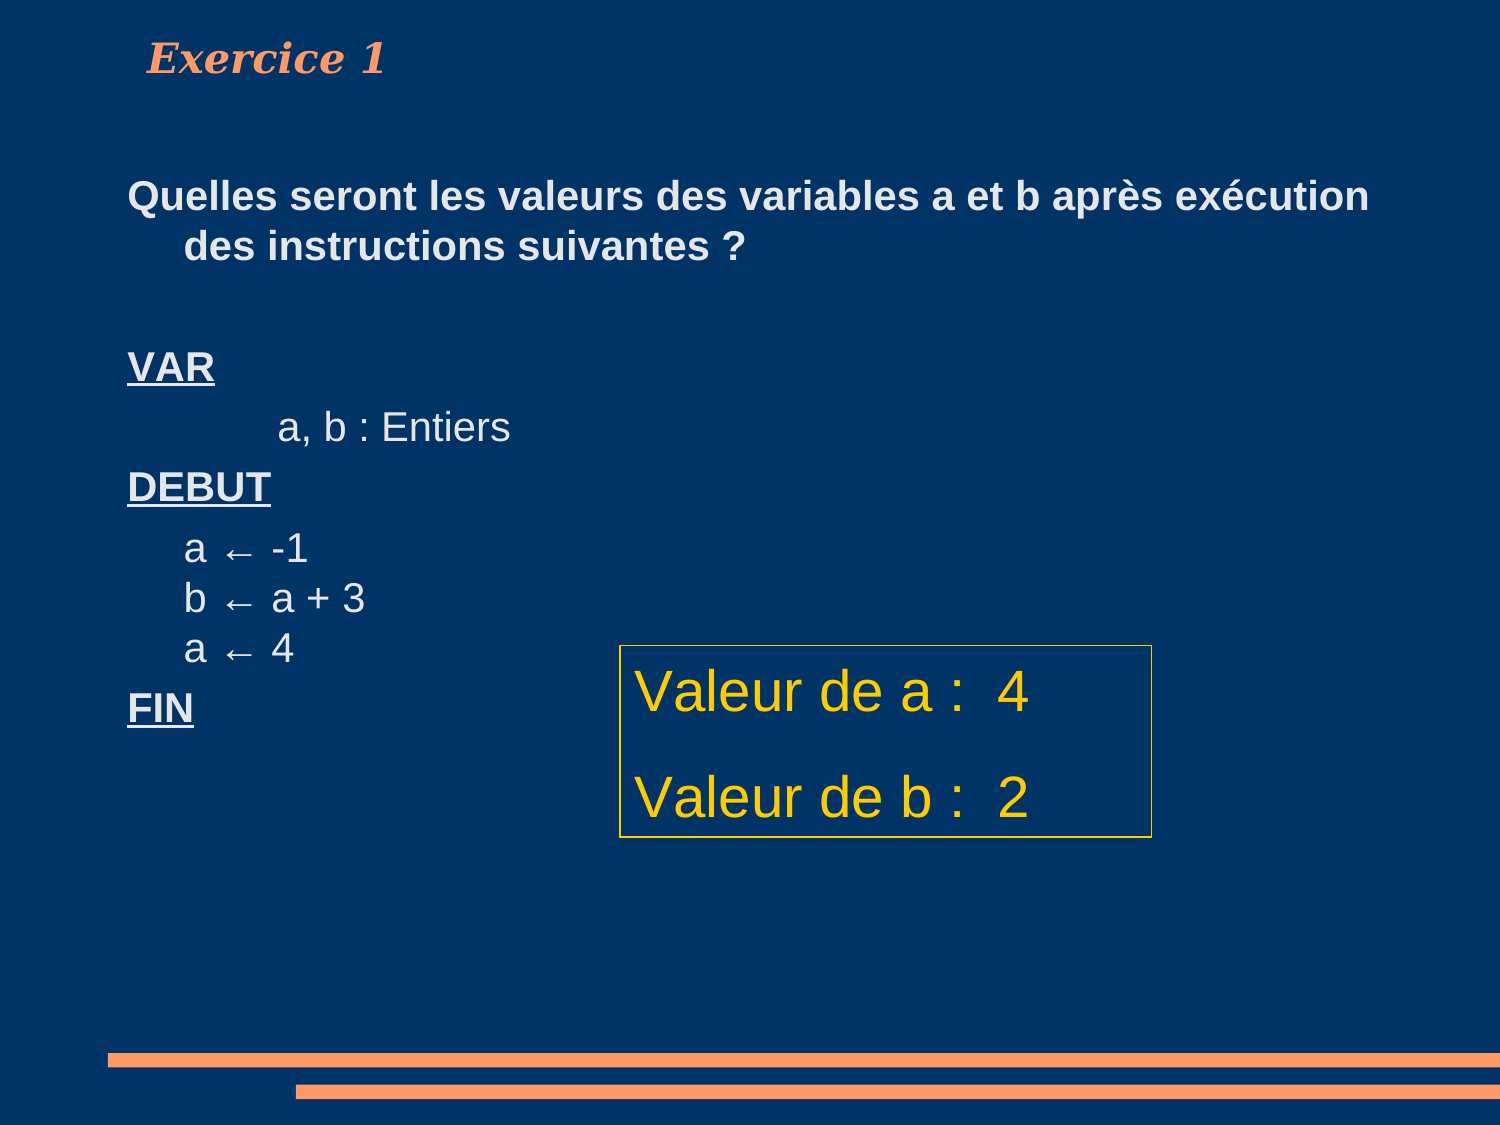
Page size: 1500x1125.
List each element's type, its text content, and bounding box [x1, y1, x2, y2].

text_box Valeur de a : 4 Valeur de b : 2 [620, 645, 1152, 838]
list Quelles seront les valeurs des variables a et b après exécution des instructions suivantes ? VAR a, b : Entiers DEBUT a ← -1 b ← a + 3 a ← 4 FIN [112, 160, 1388, 1000]
title Exercice 1 [112, 0, 1388, 114]
